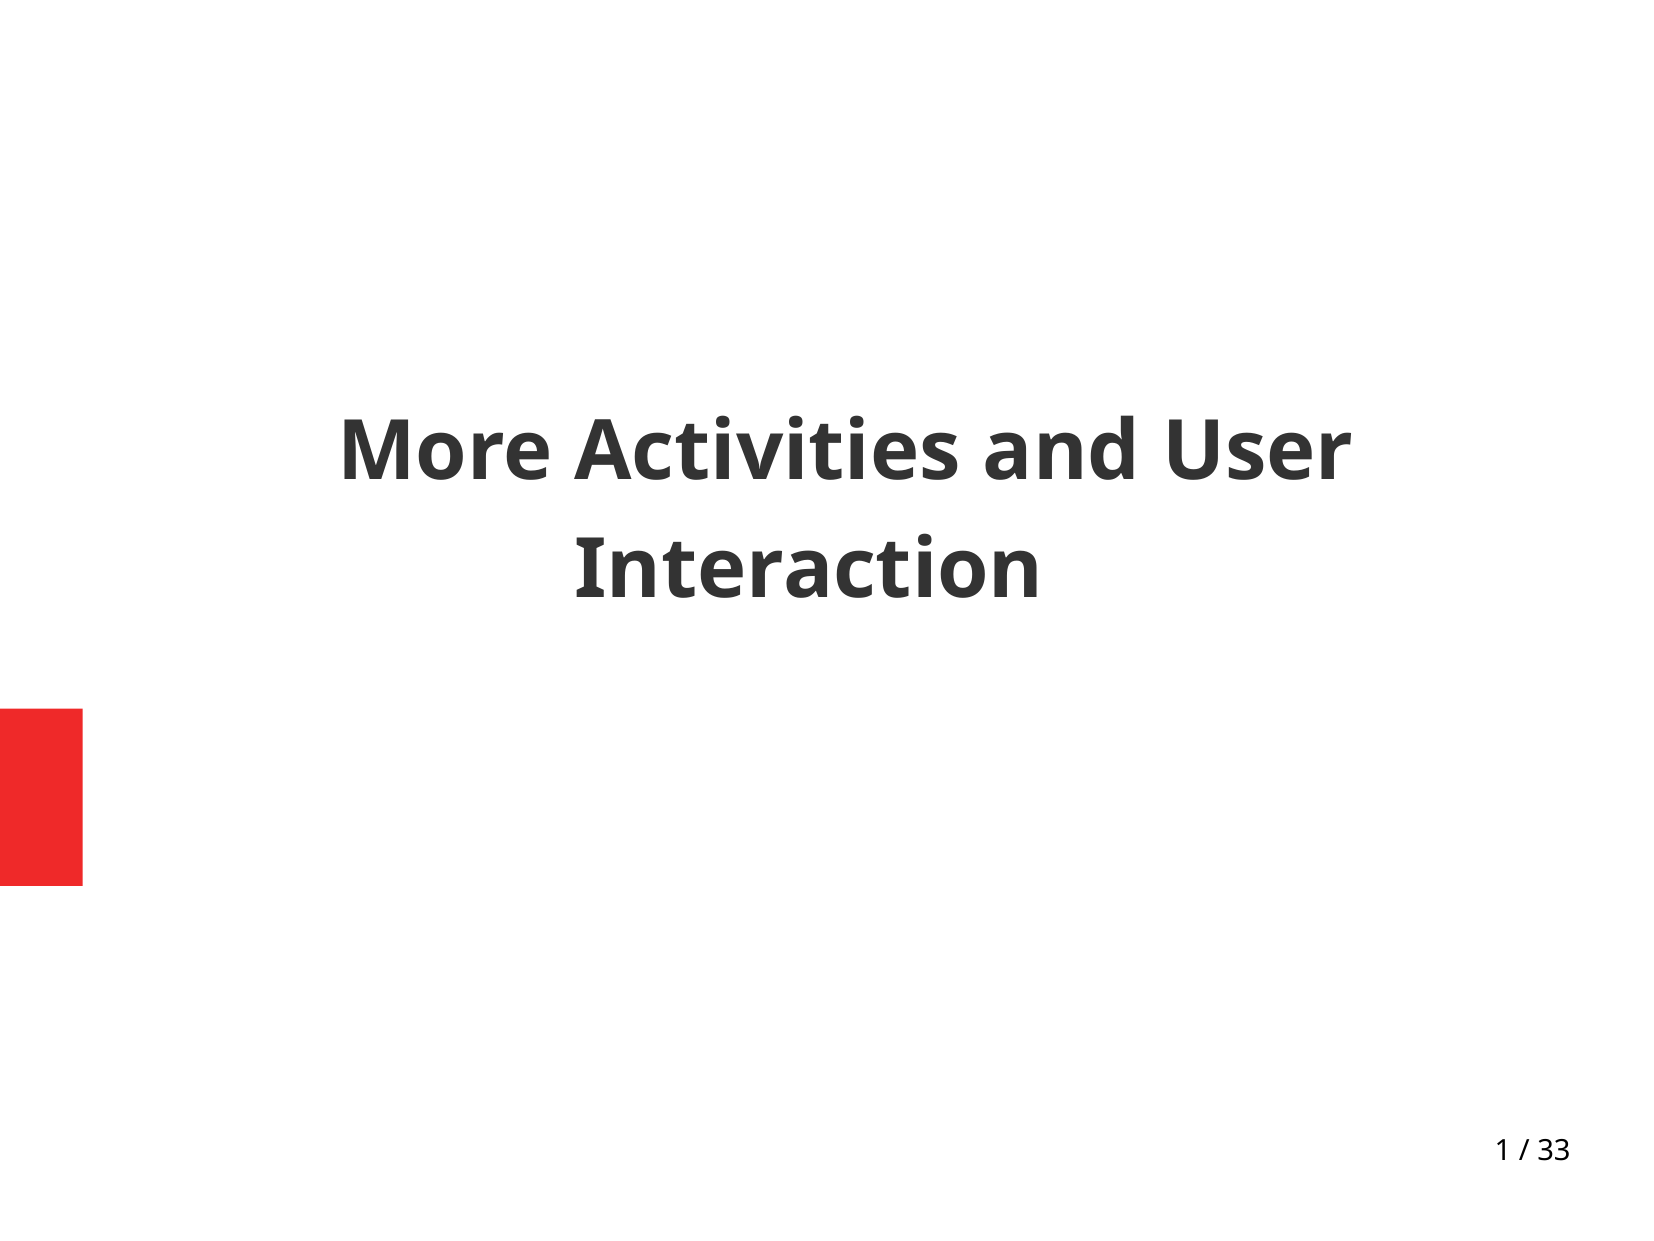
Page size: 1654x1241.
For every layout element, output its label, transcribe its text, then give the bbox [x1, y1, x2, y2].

title More Activities and User Interaction [106, 285, 1512, 709]
